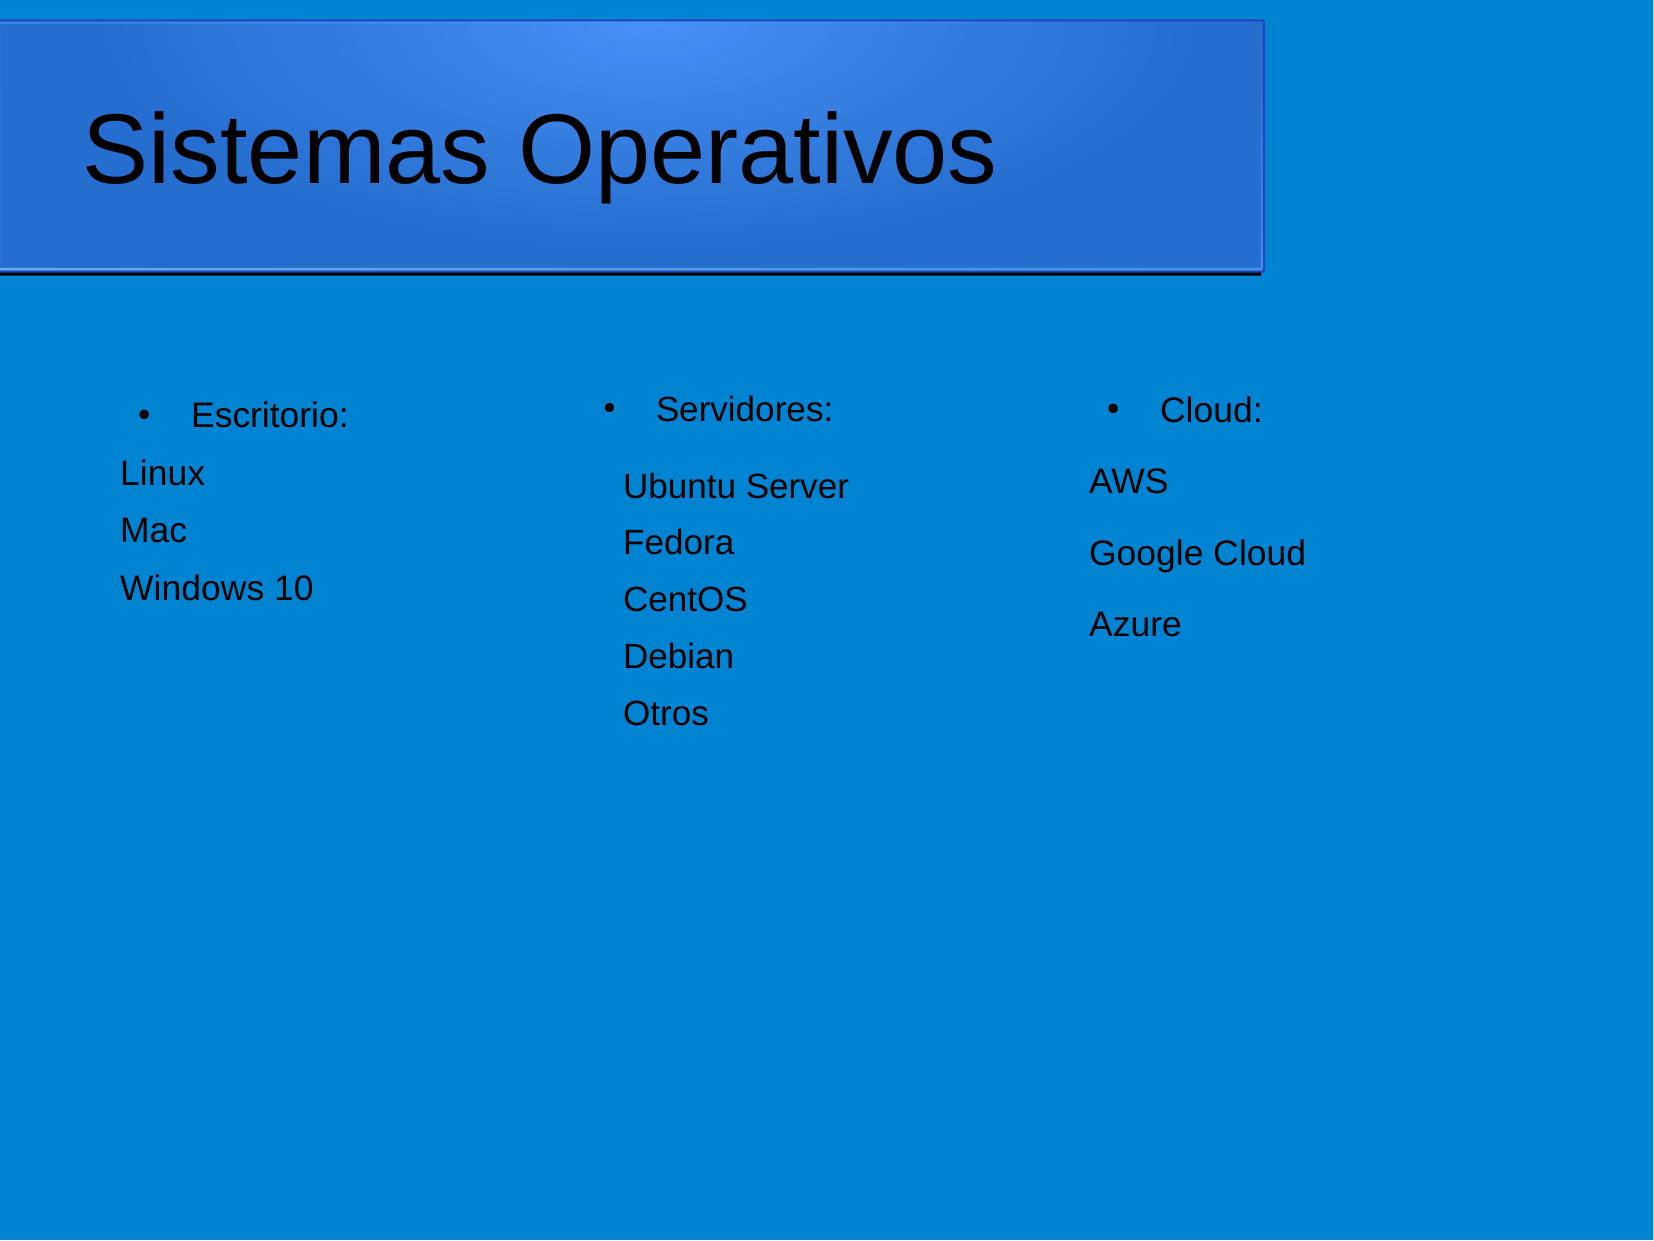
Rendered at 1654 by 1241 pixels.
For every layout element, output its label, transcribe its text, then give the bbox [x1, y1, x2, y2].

list Cloud: AWS Google Cloud Azure [1089, 389, 1569, 733]
title Sistemas Operativos [82, 47, 1235, 252]
list Servidores: Ubuntu Server Fedora CentOS Debian Otros [585, 389, 1066, 733]
list Escritorio: Linux Mac Windows 10 [82, 389, 562, 733]
